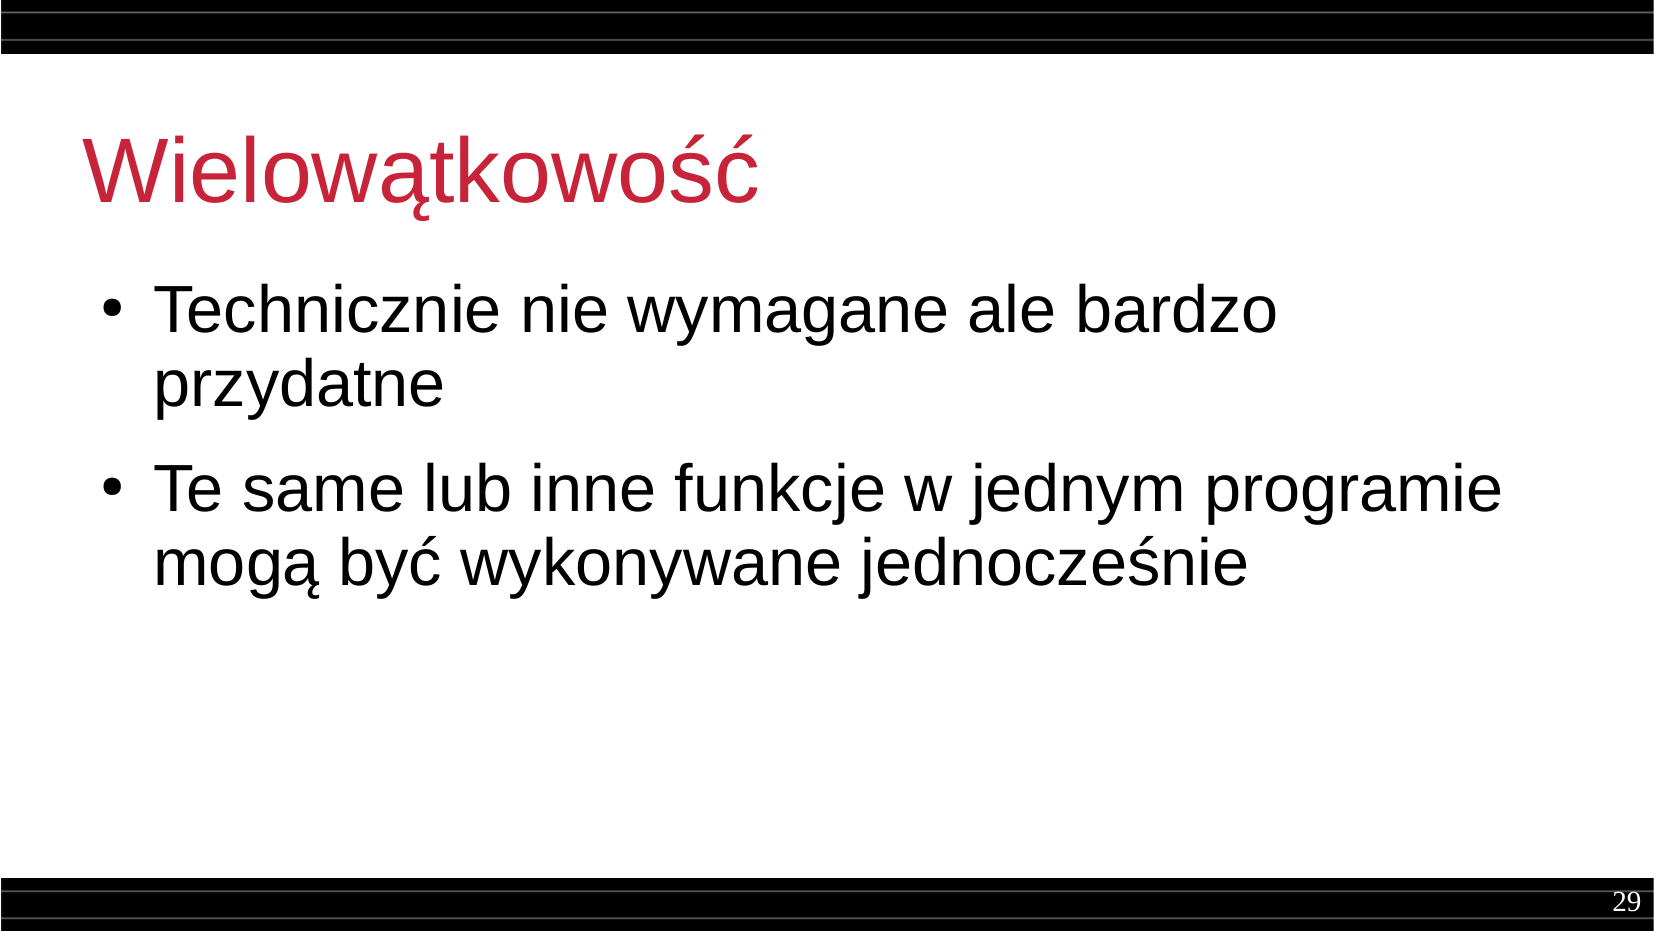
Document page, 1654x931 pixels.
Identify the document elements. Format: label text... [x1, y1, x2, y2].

picture [1, 0, 1654, 54]
title Wielowątkowość [82, 92, 1571, 249]
list Technicznie nie wymagane ale bardzo przydatne Te same lub inne funkcje w jednym programie mogą być wykonywane jednocześnie [82, 271, 1571, 857]
picture [1, 878, 1654, 931]
